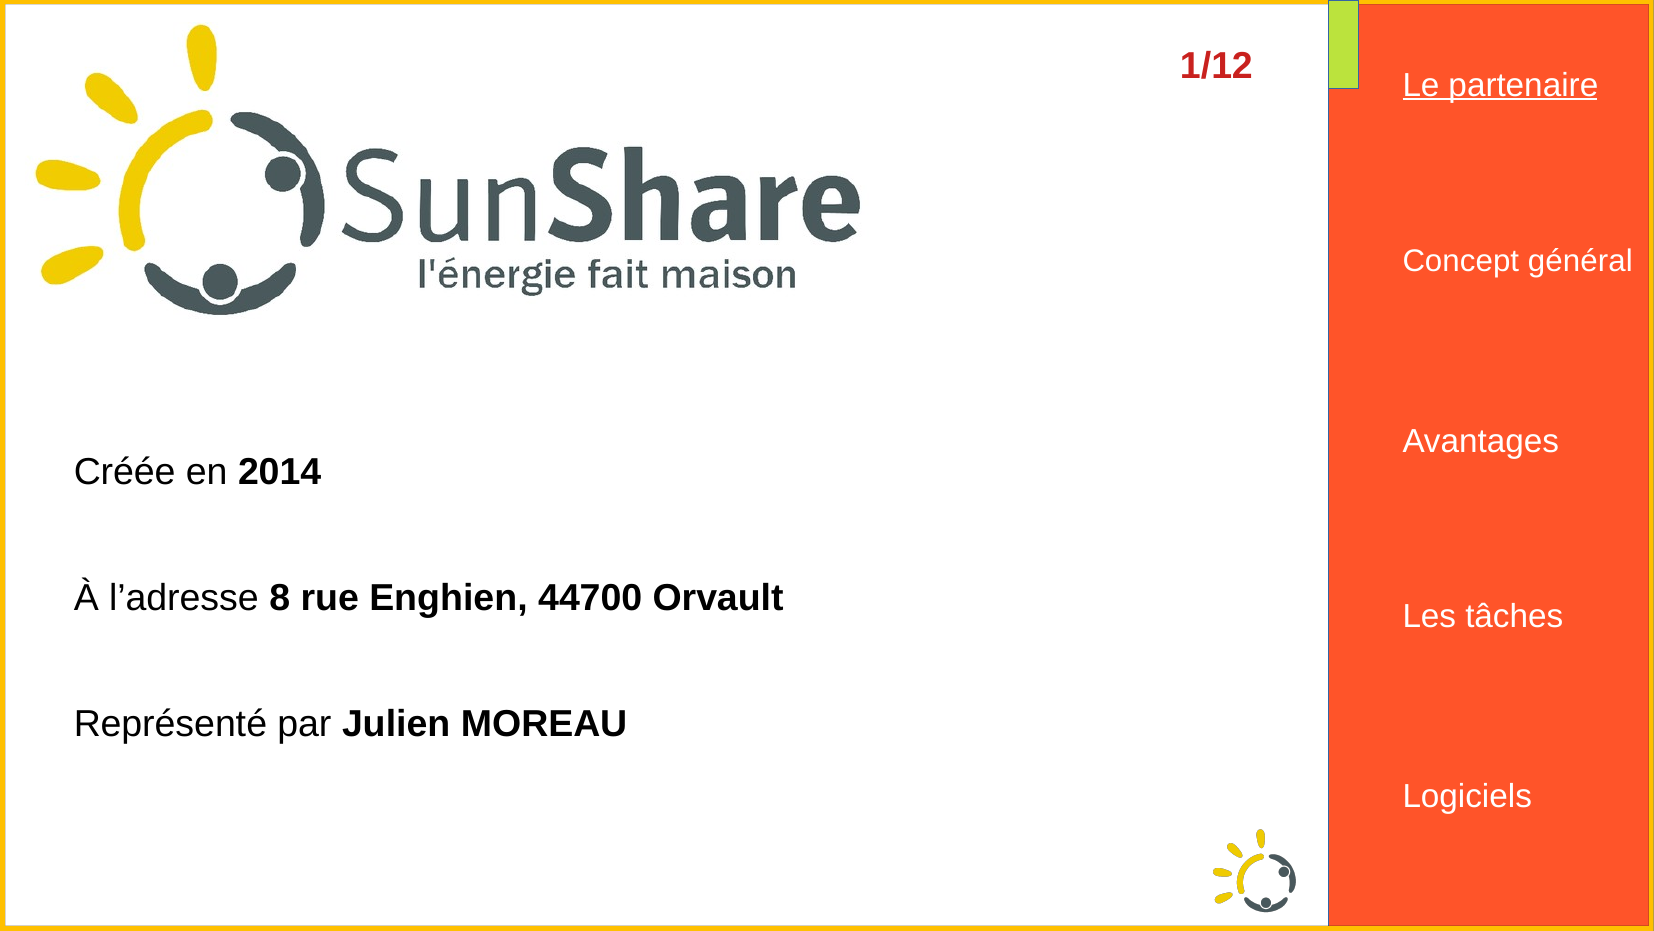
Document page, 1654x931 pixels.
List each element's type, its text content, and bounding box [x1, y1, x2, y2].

text_box [1328, 0, 1359, 89]
picture [0, 0, 1654, 931]
text_box Créée en 2014 À l’adresse 8 rue Enghien, 44700 Orvault Représenté par Julien MOREAU [59, 442, 857, 752]
text_box [1387, 59, 1654, 148]
